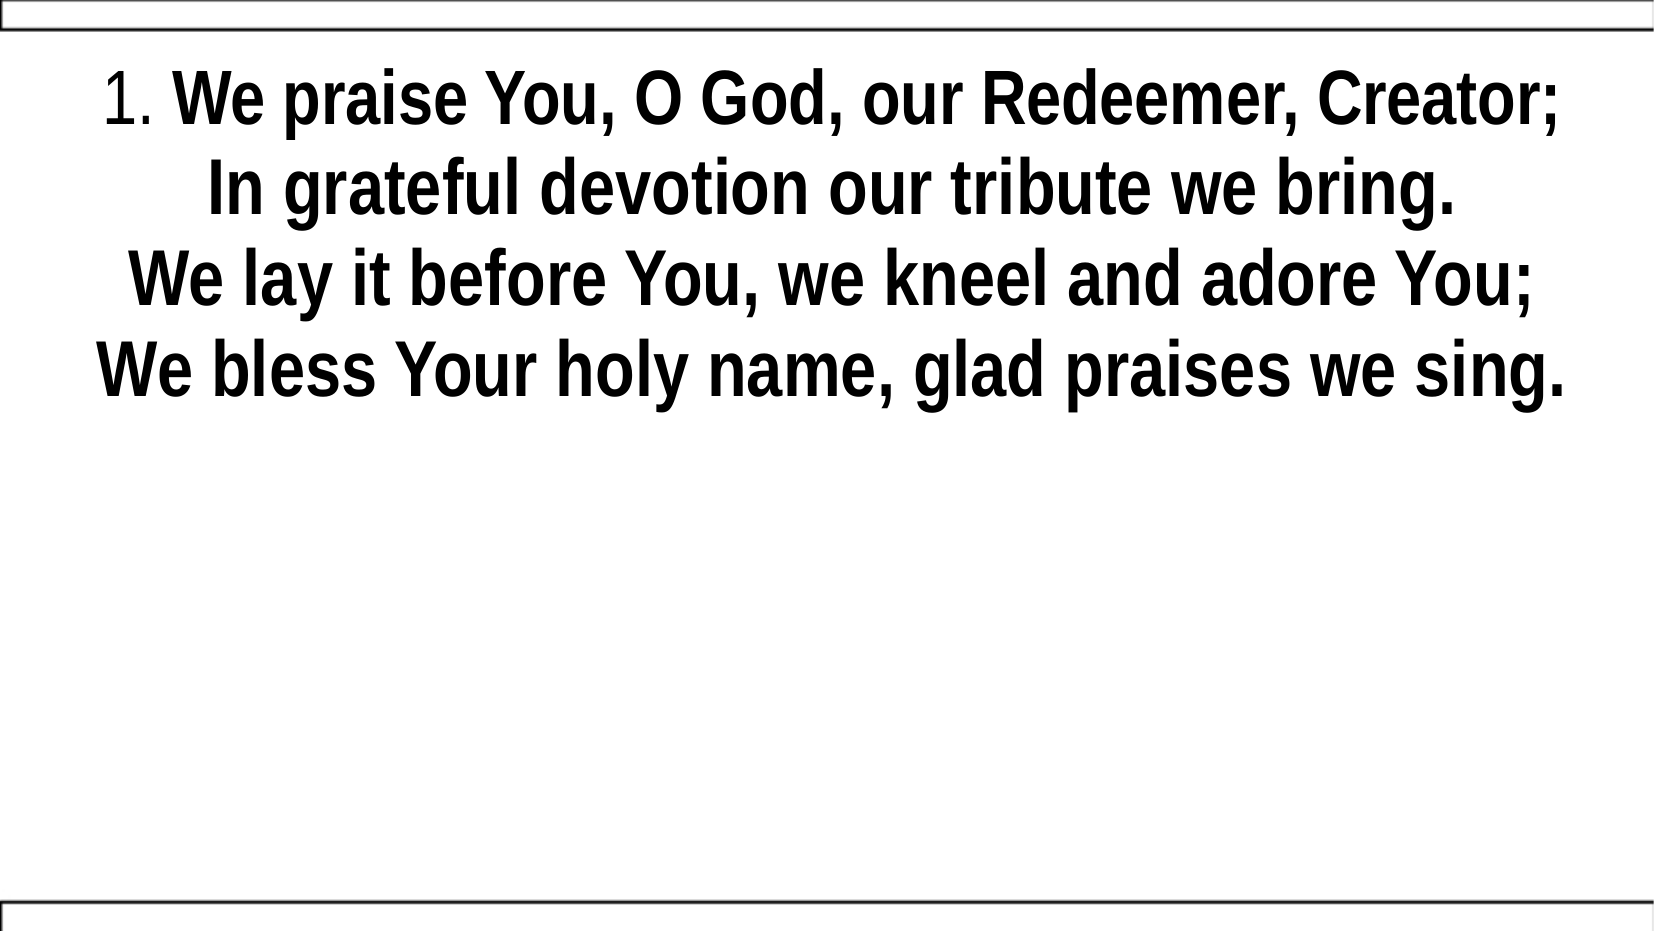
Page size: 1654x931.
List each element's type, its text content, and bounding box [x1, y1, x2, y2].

text_box 1. We praise You, O God, our Redeemer, Creator; In grateful devotion our tribute we bring. We lay it before You, we kneel and adore You; We bless Your holy name, glad praises we sing. [75, 45, 1591, 496]
picture [0, 0, 1654, 931]
